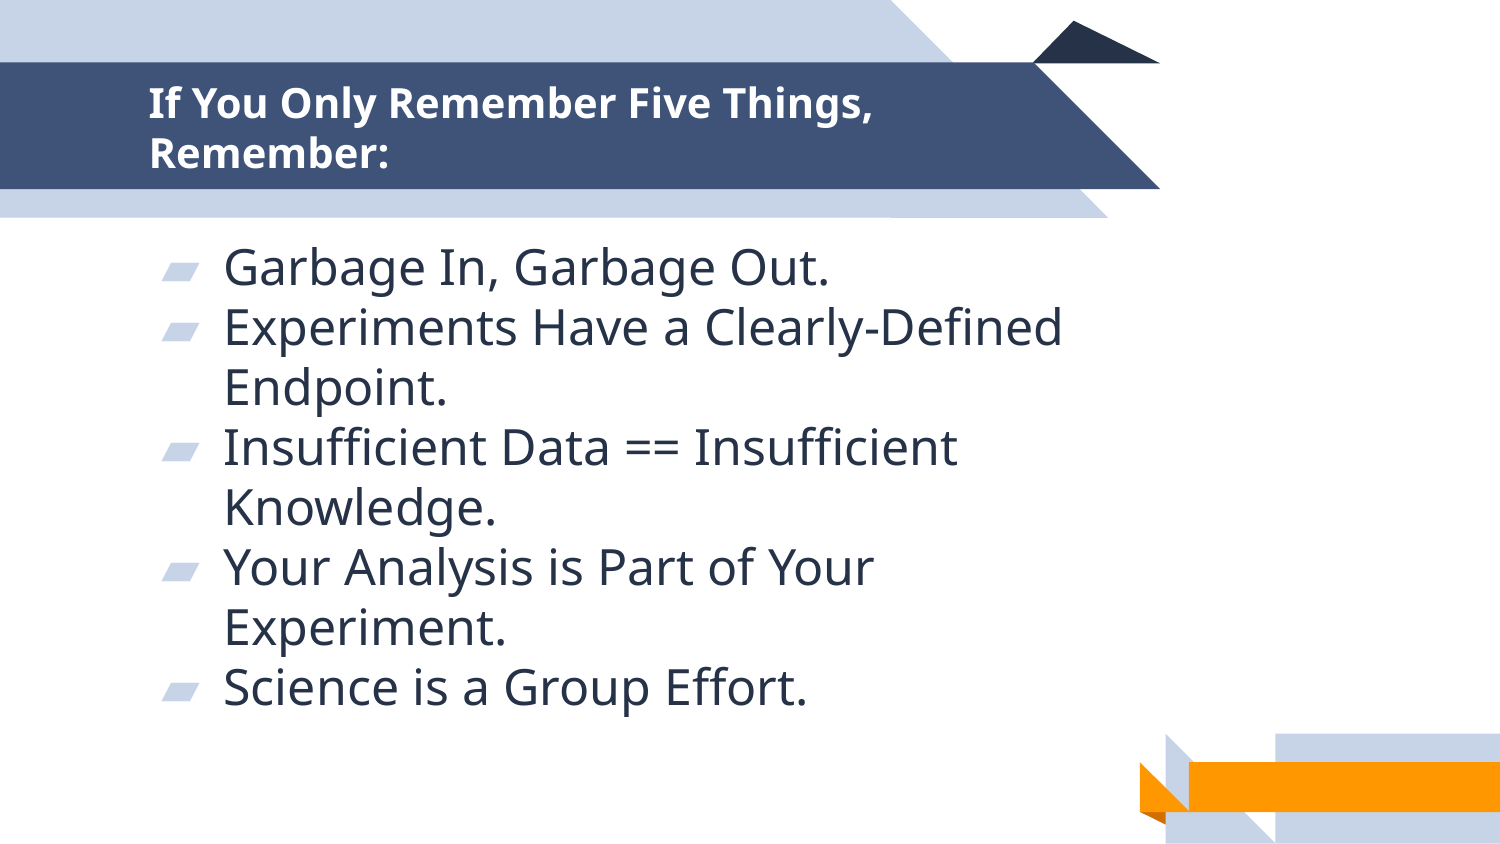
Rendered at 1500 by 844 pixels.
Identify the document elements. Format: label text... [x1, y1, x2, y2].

title If You Only Remember Five Things, Remember: [133, 64, 1035, 190]
list Garbage In, Garbage Out. Experiments Have a Clearly-Defined Endpoint. Insufficient Data == Insufficient Knowledge. Your Analysis is Part of Your Experiment. Science is a Group Effort. [133, 217, 1140, 734]
